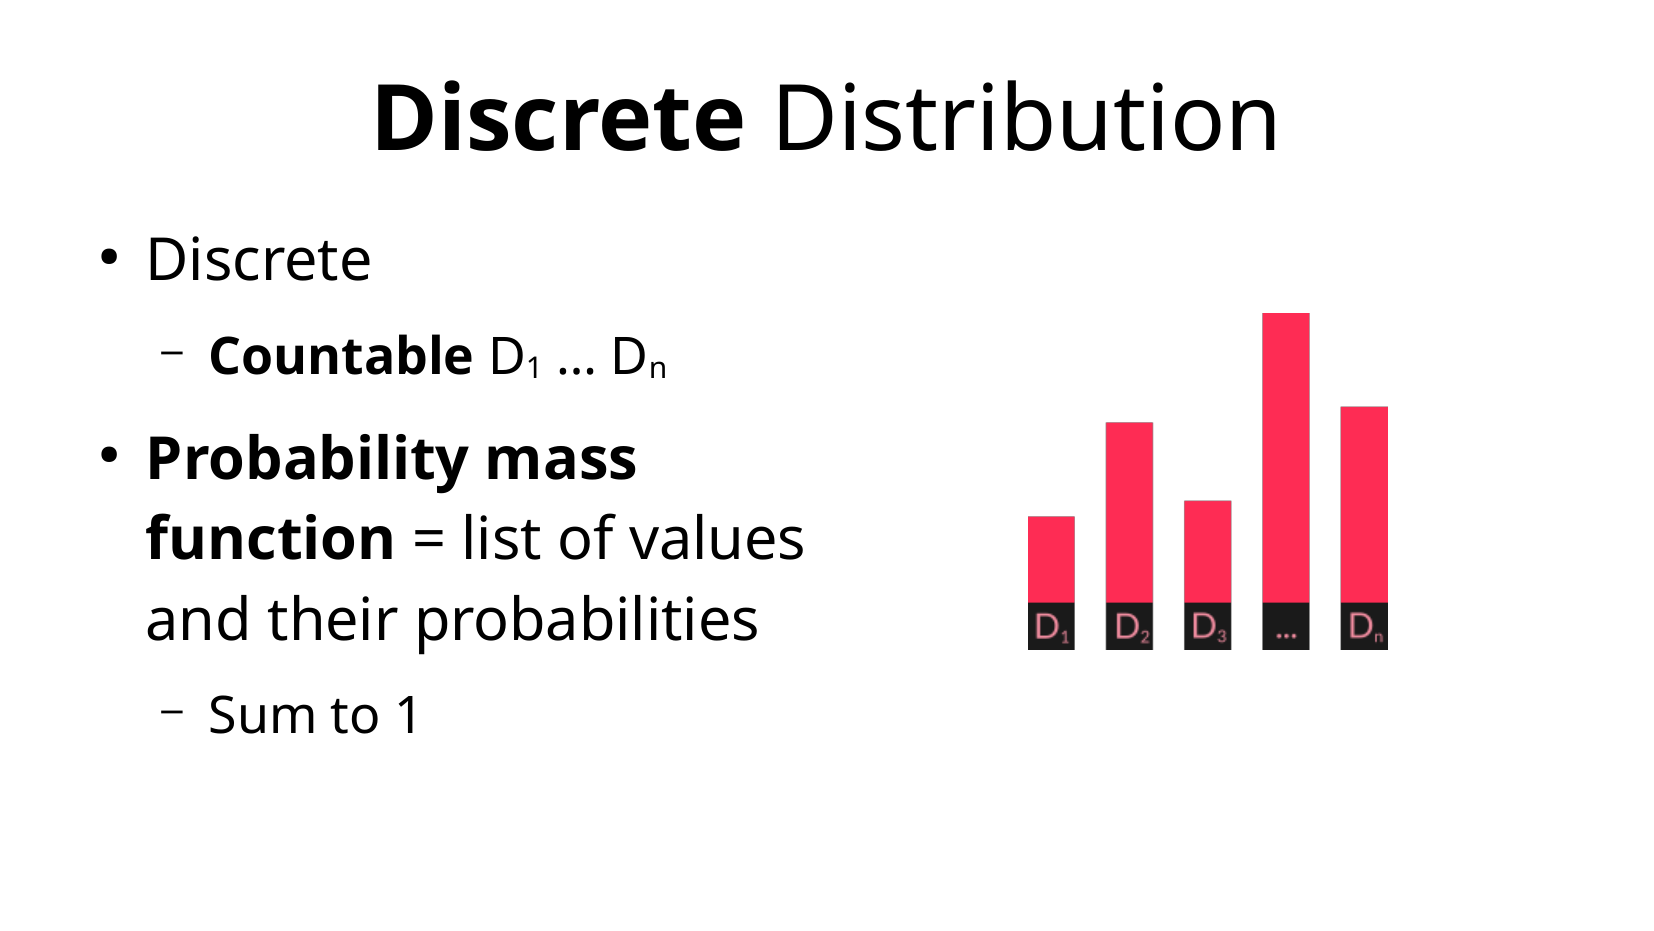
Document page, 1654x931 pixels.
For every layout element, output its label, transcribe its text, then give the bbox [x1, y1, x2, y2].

list Discrete Countable D1 … Dn Probability mass function = list of values and their probabilities Sum to 1 [82, 217, 809, 758]
picture [1028, 313, 1388, 650]
title Discrete Distribution [82, 37, 1571, 193]
